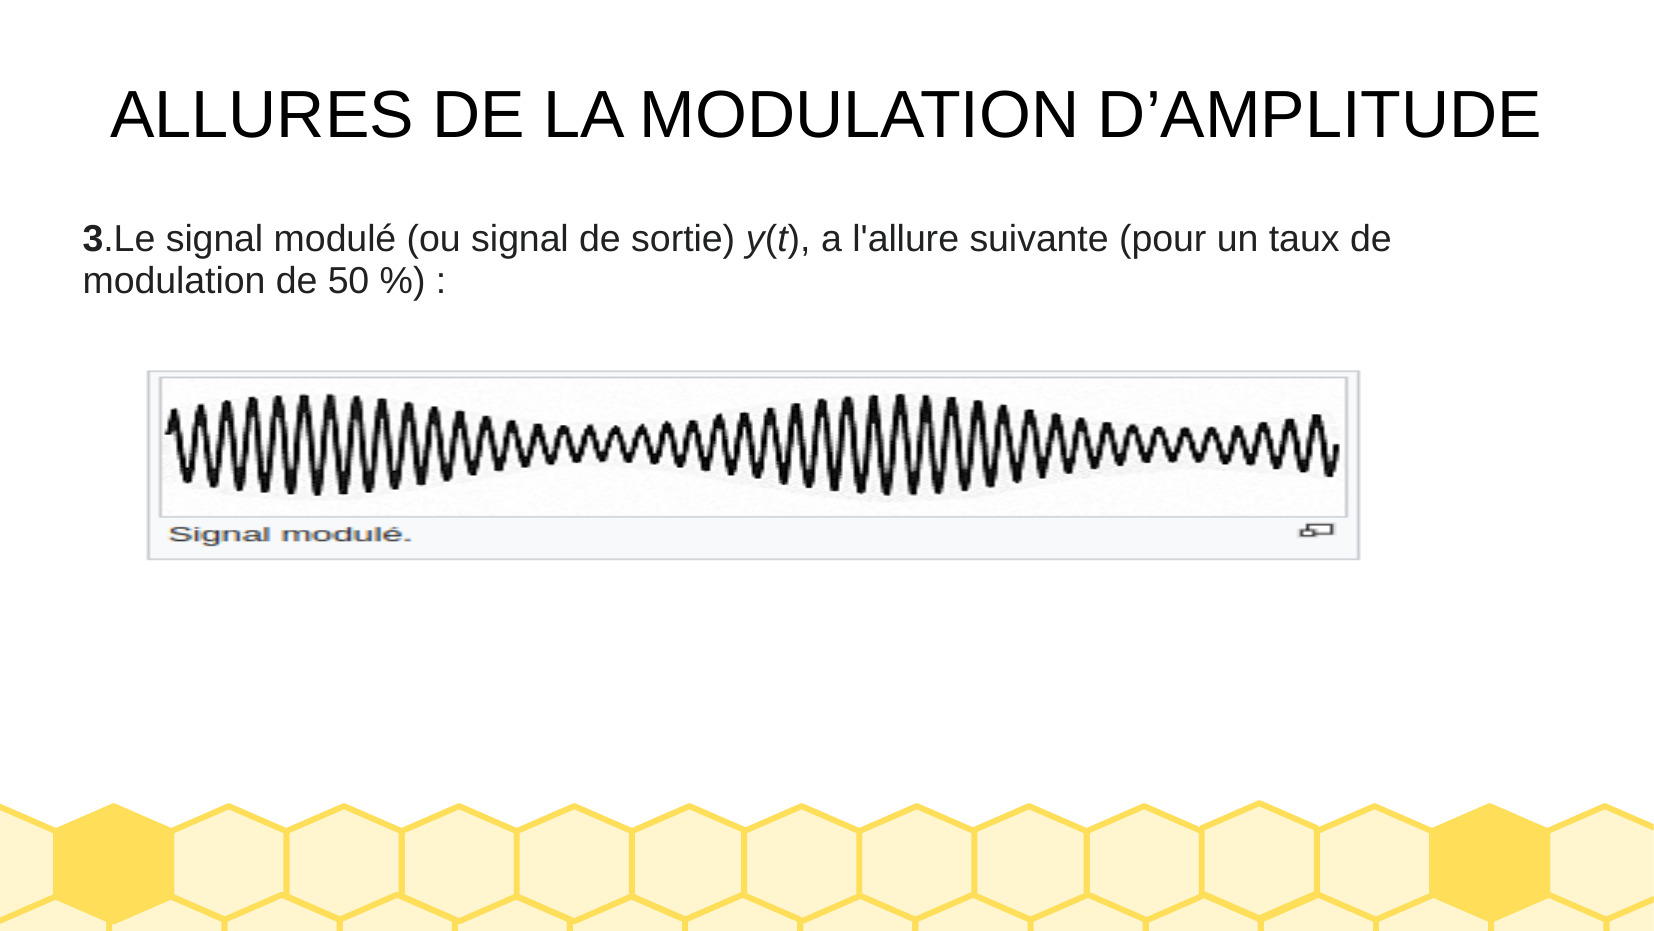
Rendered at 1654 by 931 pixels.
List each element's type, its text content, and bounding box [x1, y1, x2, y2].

title ALLURES DE LA MODULATION D’AMPLITUDE [82, 37, 1571, 193]
picture [118, 366, 1388, 565]
list 3.Le signal modulé (ou signal de sortie) y(t), a l'allure suivante (pour un taux de modulation de 50 %) : [82, 217, 1571, 758]
